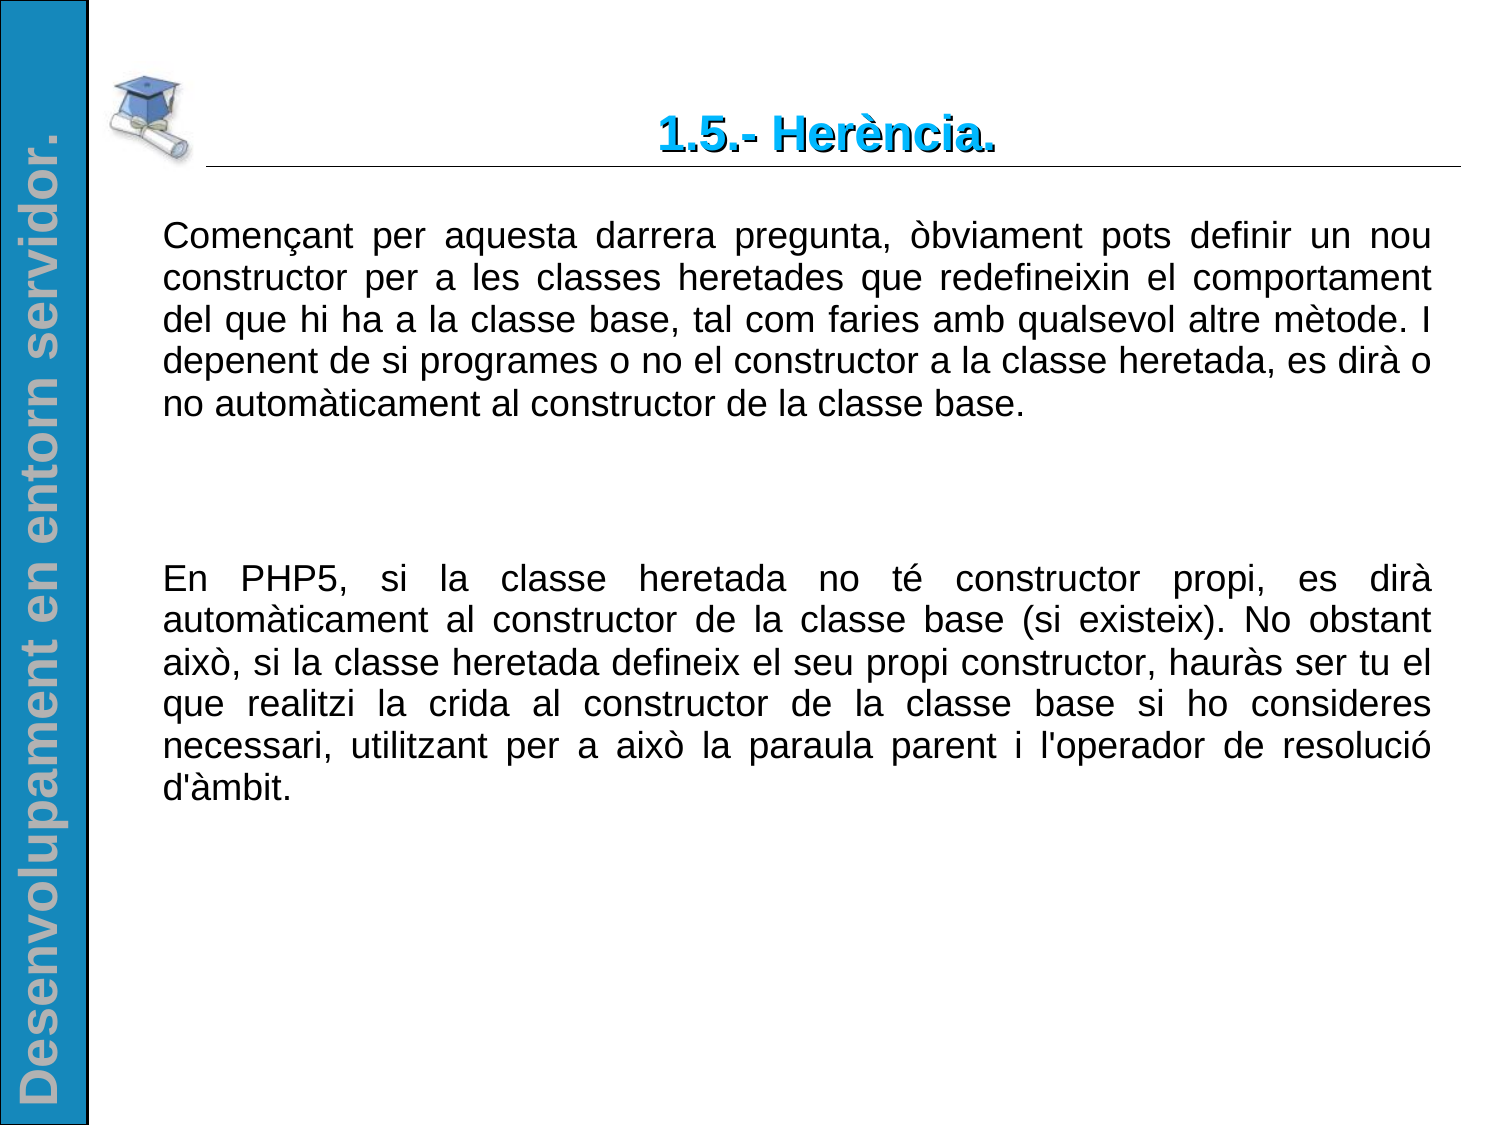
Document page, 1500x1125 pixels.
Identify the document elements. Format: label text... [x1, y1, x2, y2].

text_box Començant per aquesta darrera pregunta, òbviament pots definir un nou constructor per a les classes heretades que redefineixin el comportament del que hi ha a la classe base, tal com faries amb qualsevol altre mètode. I depenent de si programes o no el constructor a la classe heretada, es dirà o no automàticament al constructor de la classe base. En PHP5, si la classe heretada no té constructor propi, es dirà automàticament al constructor de la classe base (si existeix). No obstant això, si la classe heretada defineix el seu propi constructor, hauràs ser tu el que realitzi la crida al constructor de la classe base si ho consideres necessari, utilitzant per a això la paraula parent i l'operador de resolució d'àmbit. [147, 206, 1447, 817]
title 1.5.- Herència. [206, 88, 1447, 178]
picture [93, 61, 206, 174]
